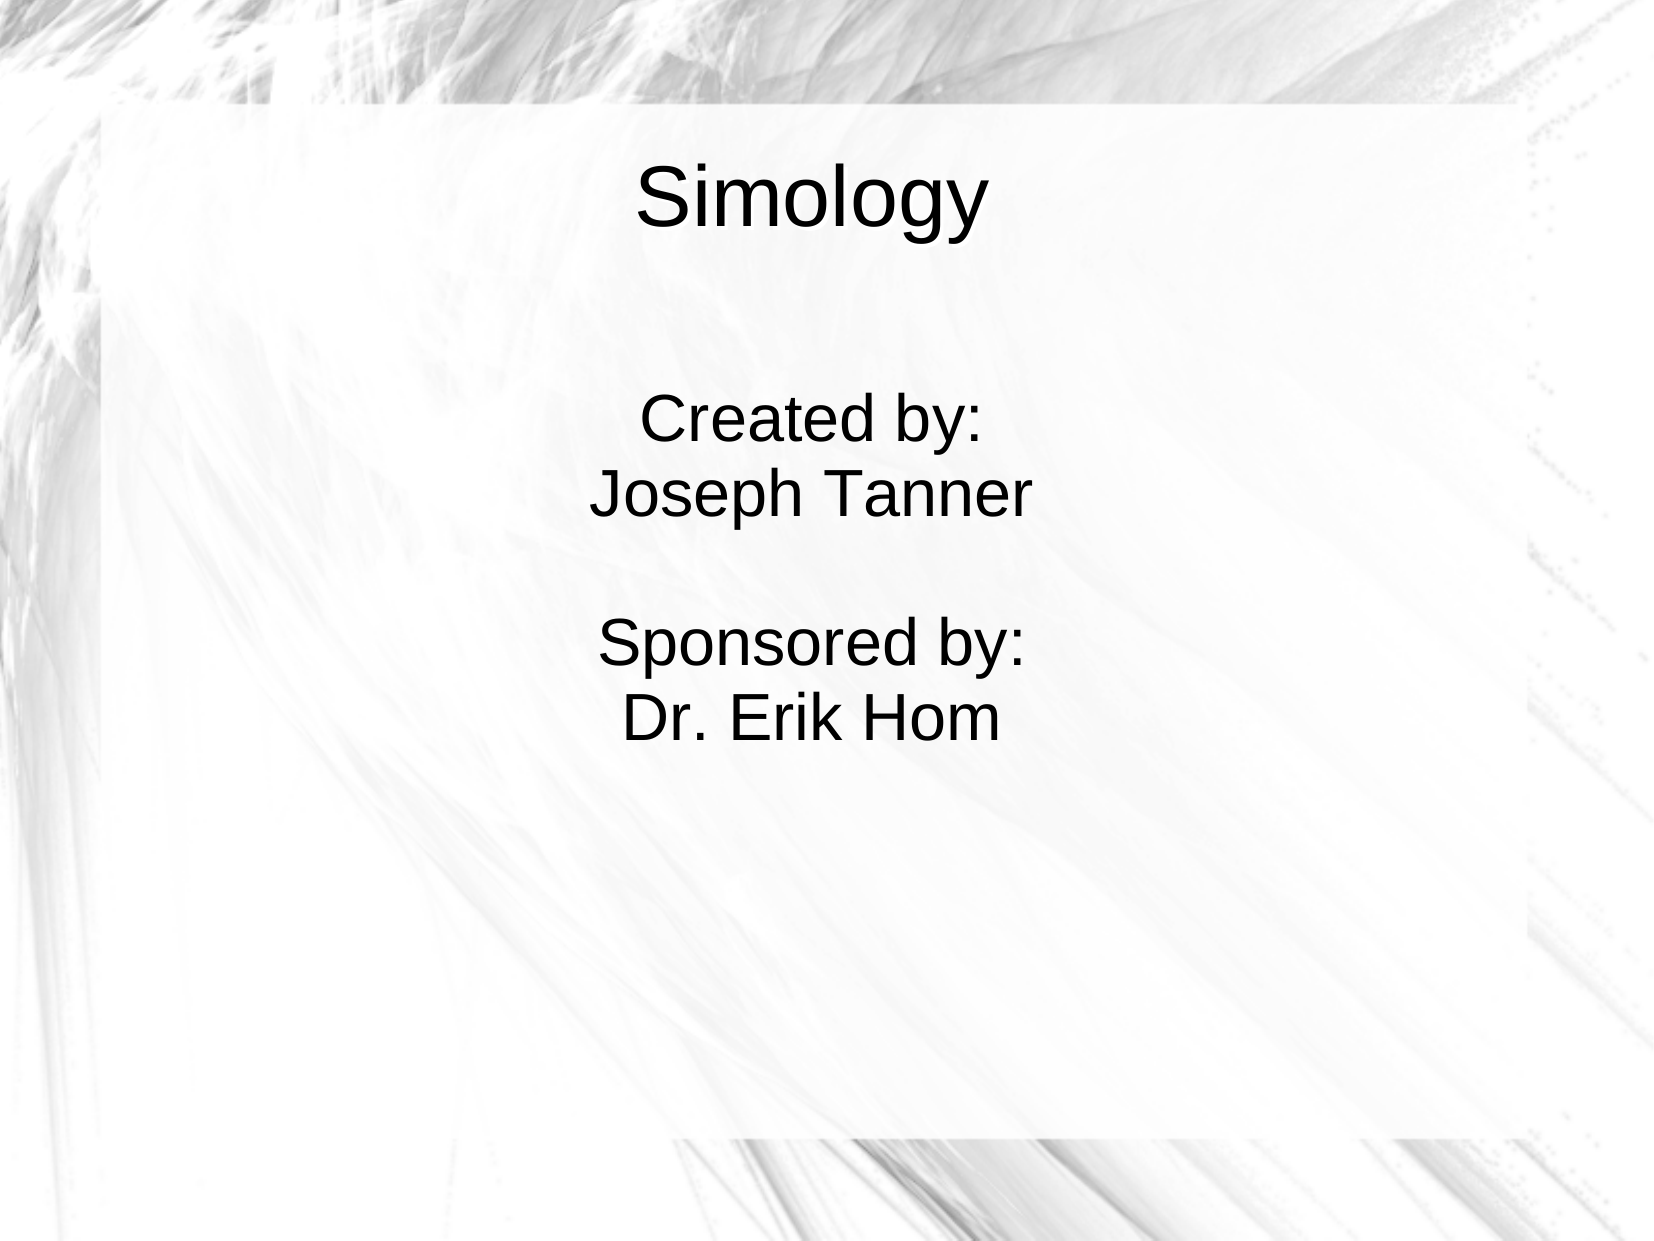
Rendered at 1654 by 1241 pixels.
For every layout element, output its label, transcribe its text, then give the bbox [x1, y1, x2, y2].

picture [0, 0, 1654, 1241]
subtitle Created by: Joseph Tanner Sponsored by: Dr. Erik Hom [118, 112, 1506, 1024]
